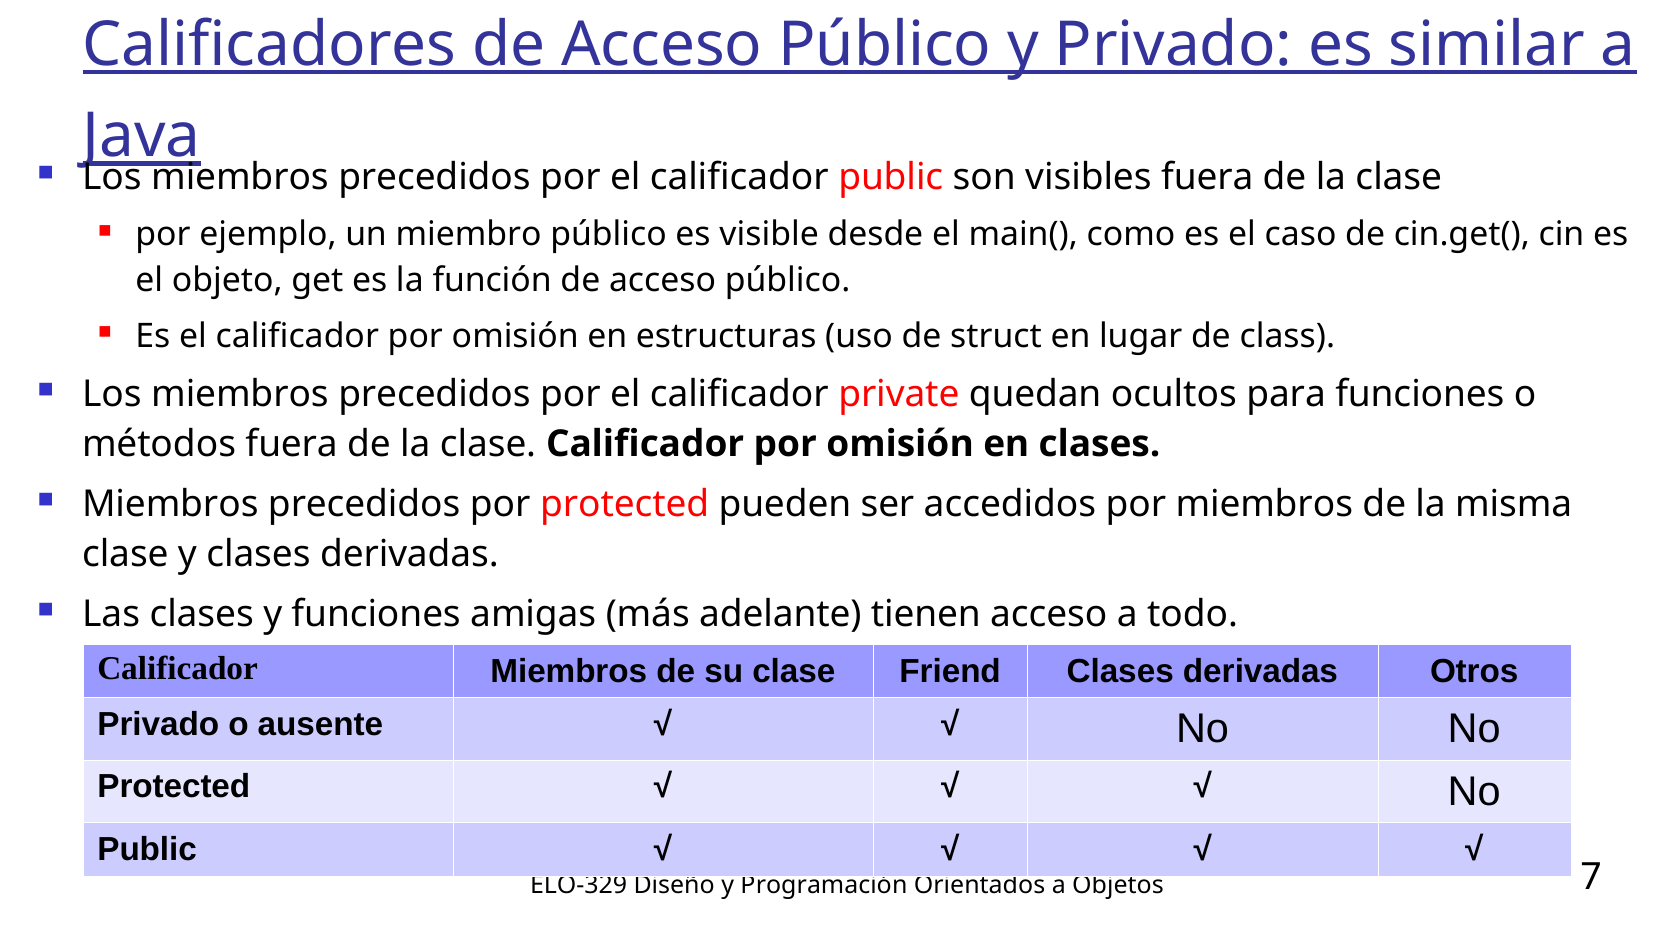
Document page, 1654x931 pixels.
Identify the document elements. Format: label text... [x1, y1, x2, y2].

table_cell √ [454, 823, 873, 876]
table_header Friend [874, 645, 1027, 697]
table_cell √ [874, 761, 1027, 822]
table_cell √ [1379, 823, 1571, 876]
table_cell No [1028, 698, 1378, 760]
table_cell √ [1028, 761, 1378, 822]
list Los miembros precedidos por el calificador public son visibles fuera de la clase por ejemplo, un miembro público es visible desde el main(), como es el caso de cin.get(), cin es el objeto, get es la función de acceso público. Es el calificador por omisión en estructuras (uso de struct en lugar de class). Los miembros precedidos por el calificador private quedan ocultos para funciones o métodos fuera de la clase. Calificador por omisión en clases. Miembros precedidos por protected pueden ser accedidos por miembros de la misma clase y clases derivadas. Las clases y funciones amigas (más adelante) tienen acceso a todo. [37, 150, 1654, 638]
table_cell No [1379, 698, 1571, 760]
table_cell Protected [84, 761, 453, 822]
table_cell Privado o ausente [84, 698, 453, 760]
table_cell √ [454, 698, 873, 760]
table_cell √ [874, 823, 1027, 876]
table_header Otros [1379, 645, 1571, 697]
table_cell √ [1028, 823, 1378, 876]
table_header Calificador [84, 645, 453, 697]
table_cell No [1379, 761, 1571, 822]
table_header Clases derivadas [1028, 645, 1378, 697]
title Calificadores de Acceso Público y Privado: es similar a Java [82, 16, 1654, 150]
table_cell √ [874, 698, 1027, 760]
table_cell √ [454, 761, 873, 822]
table_header Miembros de su clase [454, 645, 873, 697]
table_cell Public [84, 823, 453, 876]
